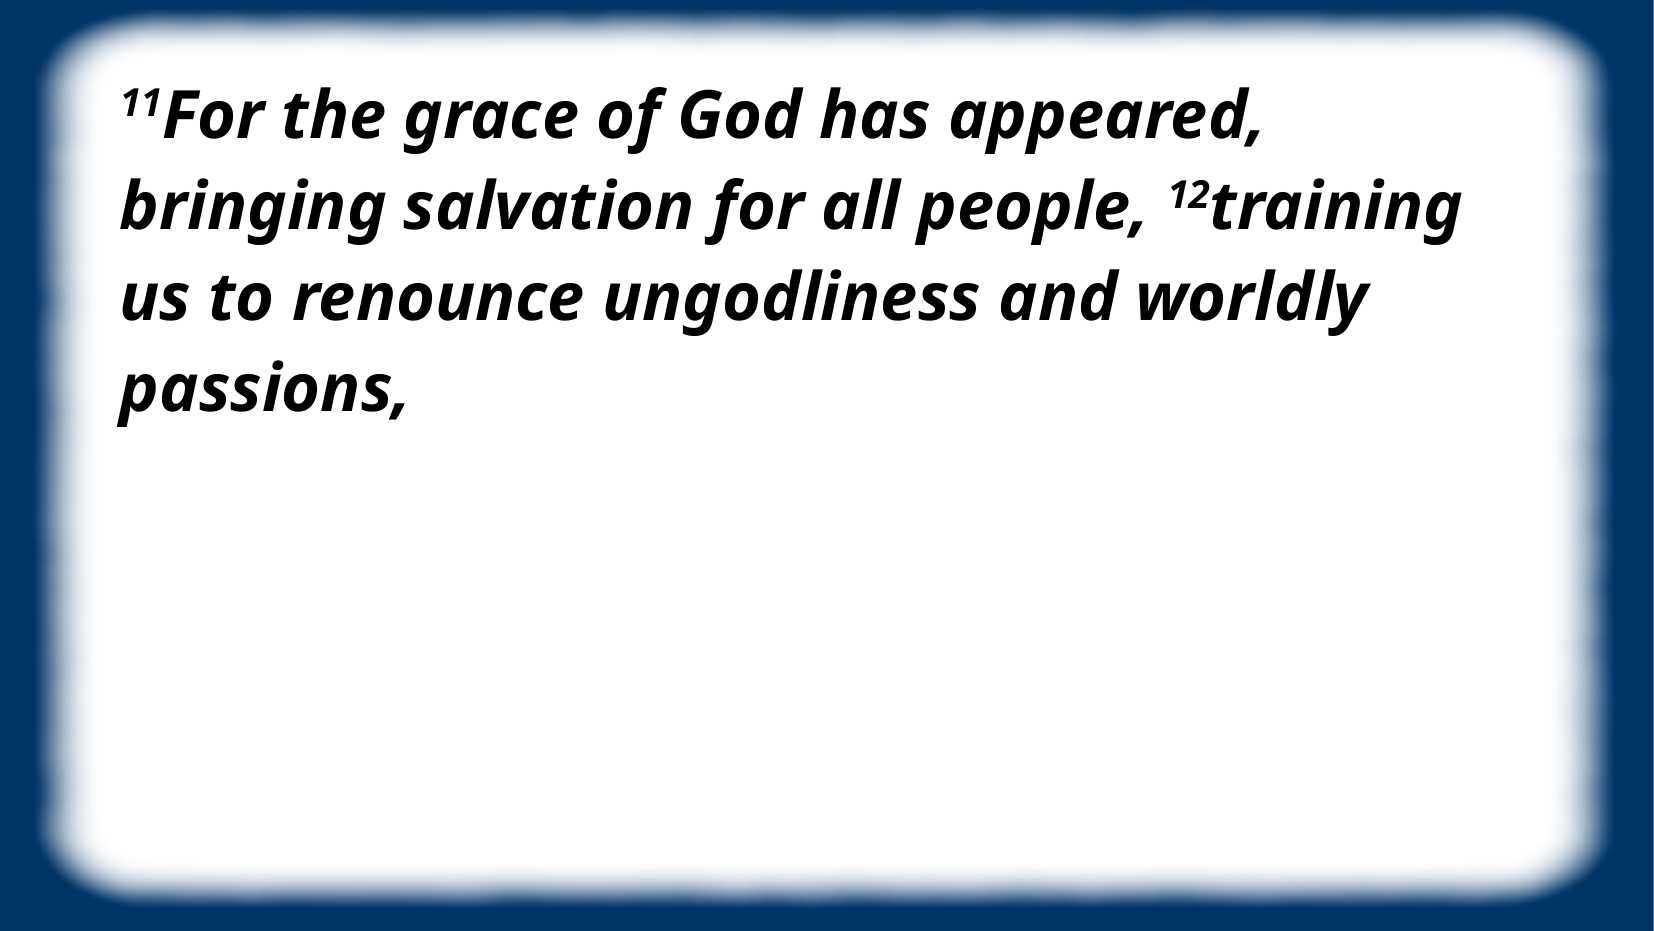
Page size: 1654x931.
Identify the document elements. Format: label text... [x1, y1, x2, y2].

picture [0, 0, 1654, 931]
text_box 11For the grace of God has appeared, bringing salvation for all people, 12training us to renounce ungodliness and worldly passions, [105, 60, 1546, 342]
